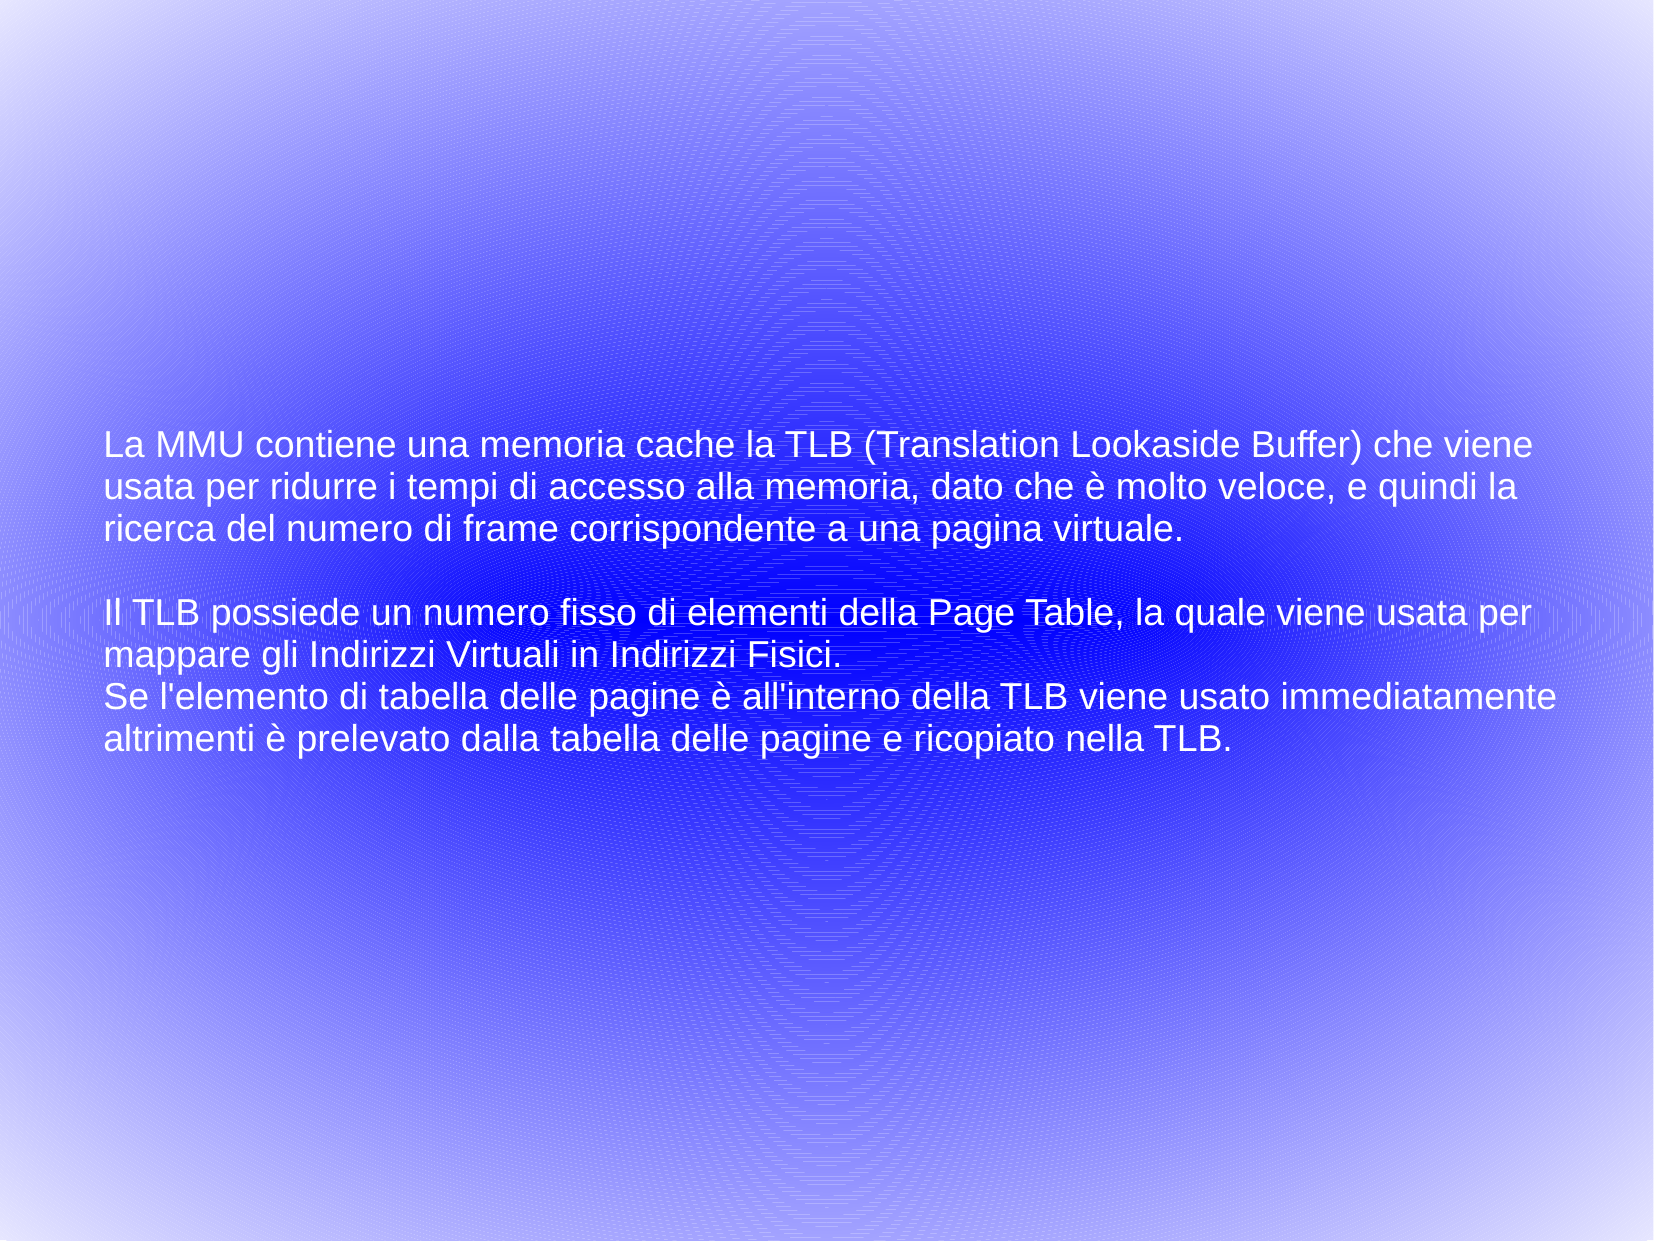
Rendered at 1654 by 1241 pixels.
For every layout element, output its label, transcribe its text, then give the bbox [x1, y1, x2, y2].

text_box La MMU contiene una memoria cache la TLB (Translation Lookaside Buffer) che viene usata per ridurre i tempi di accesso alla memoria, dato che è molto veloce, e quindi la ricerca del numero di frame corrispondente a una pagina virtuale. Il TLB possiede un numero fisso di elementi della Page Table, la quale viene usata per mappare gli Indirizzi Virtuali in Indirizzi Fisici. Se l'elemento di tabella delle pagine è all'interno della TLB viene usato immediatamente altrimenti è prelevato dalla tabella delle pagine e ricopiato nella TLB. [88, 374, 1625, 975]
